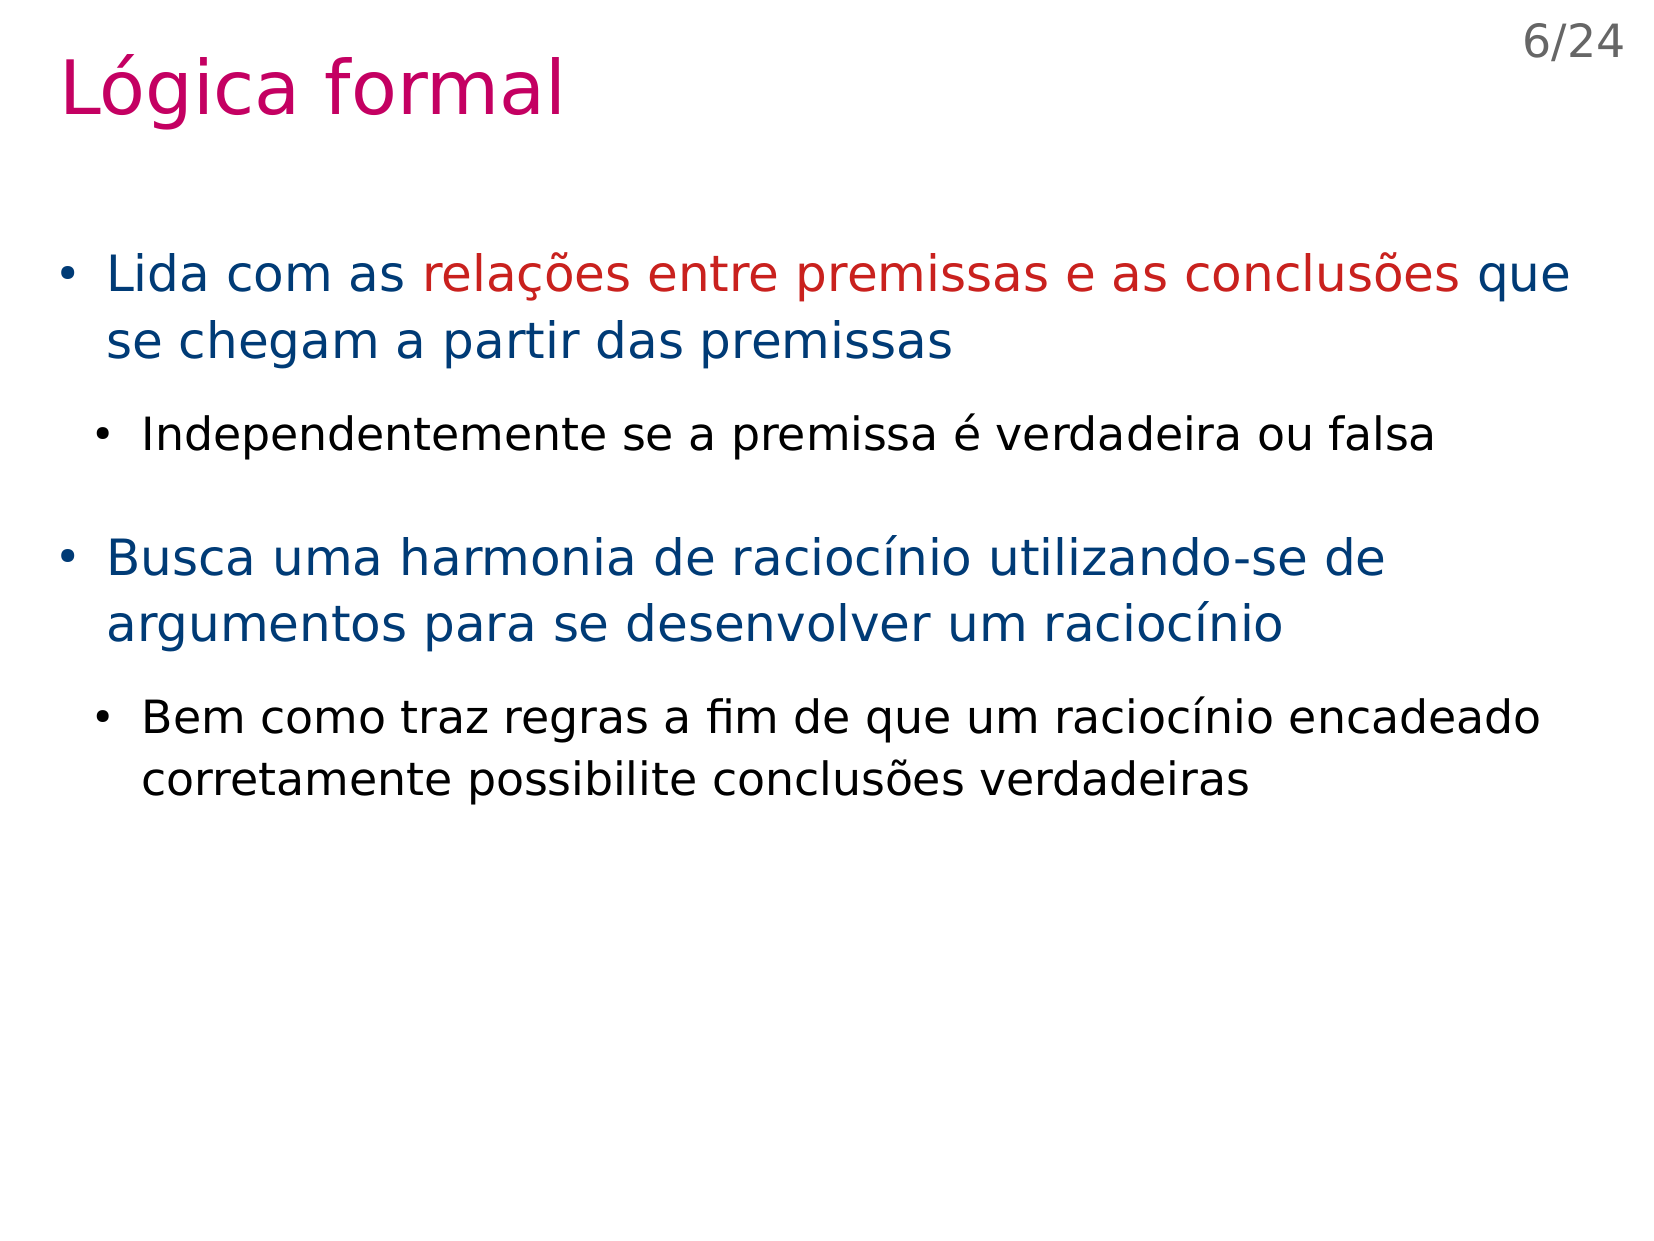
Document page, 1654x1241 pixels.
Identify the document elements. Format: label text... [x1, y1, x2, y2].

title Lógica formal [59, 29, 1595, 148]
list Lida com as relações entre premissas e as conclusões que se chegam a partir das premissas Independentemente se a premissa é verdadeira ou falsa Busca uma harmonia de raciocínio utilizando-se de argumentos para se desenvolver um raciocínio Bem como traz regras a fim de que um raciocínio encadeado corretamente possibilite conclusões verdadeiras [59, 236, 1595, 1211]
